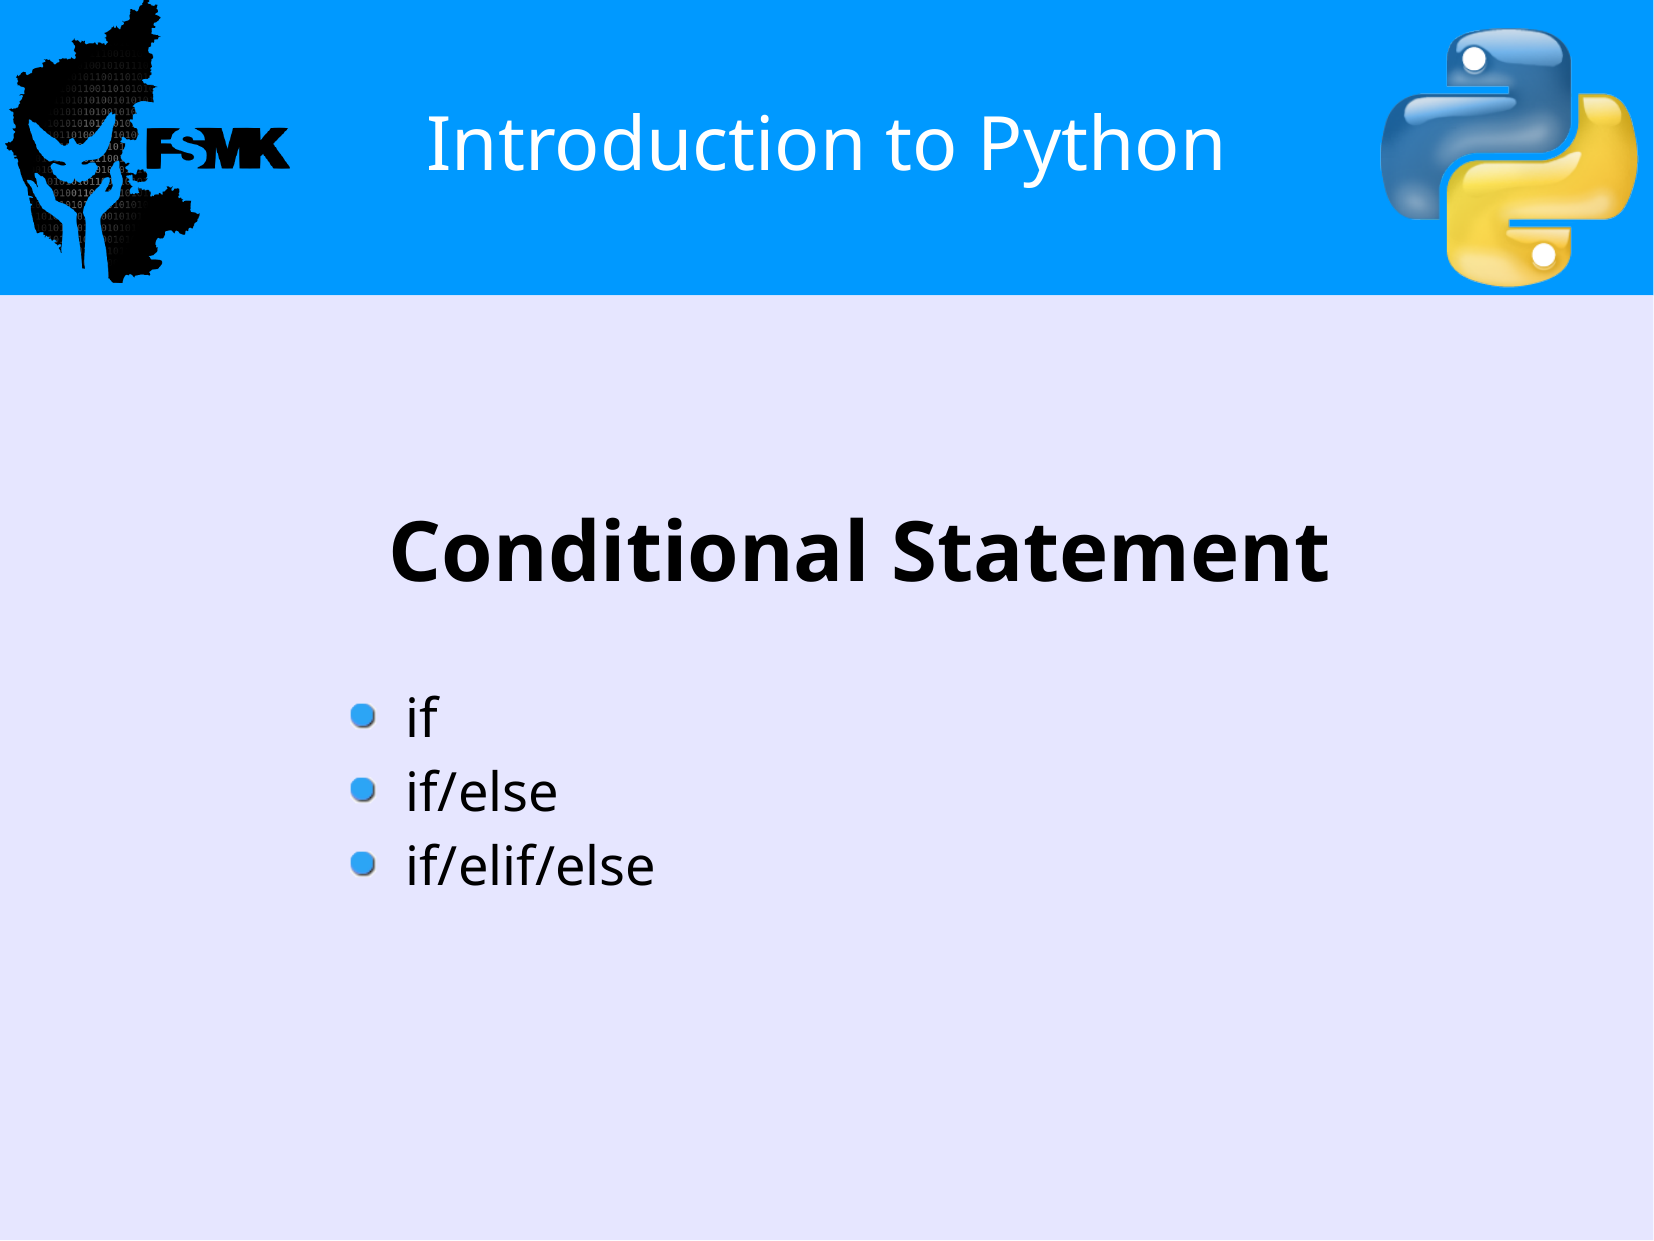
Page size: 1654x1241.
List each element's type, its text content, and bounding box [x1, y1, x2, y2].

picture [349, 776, 378, 805]
picture [5, 0, 290, 283]
picture [349, 850, 378, 879]
picture [349, 702, 378, 731]
text_box [0, 295, 1654, 1241]
picture [1346, 0, 1654, 295]
title Introduction to Python [0, 0, 1346, 295]
text_box Conditional Statement if if/else if/elif/else [417, 377, 1264, 1016]
